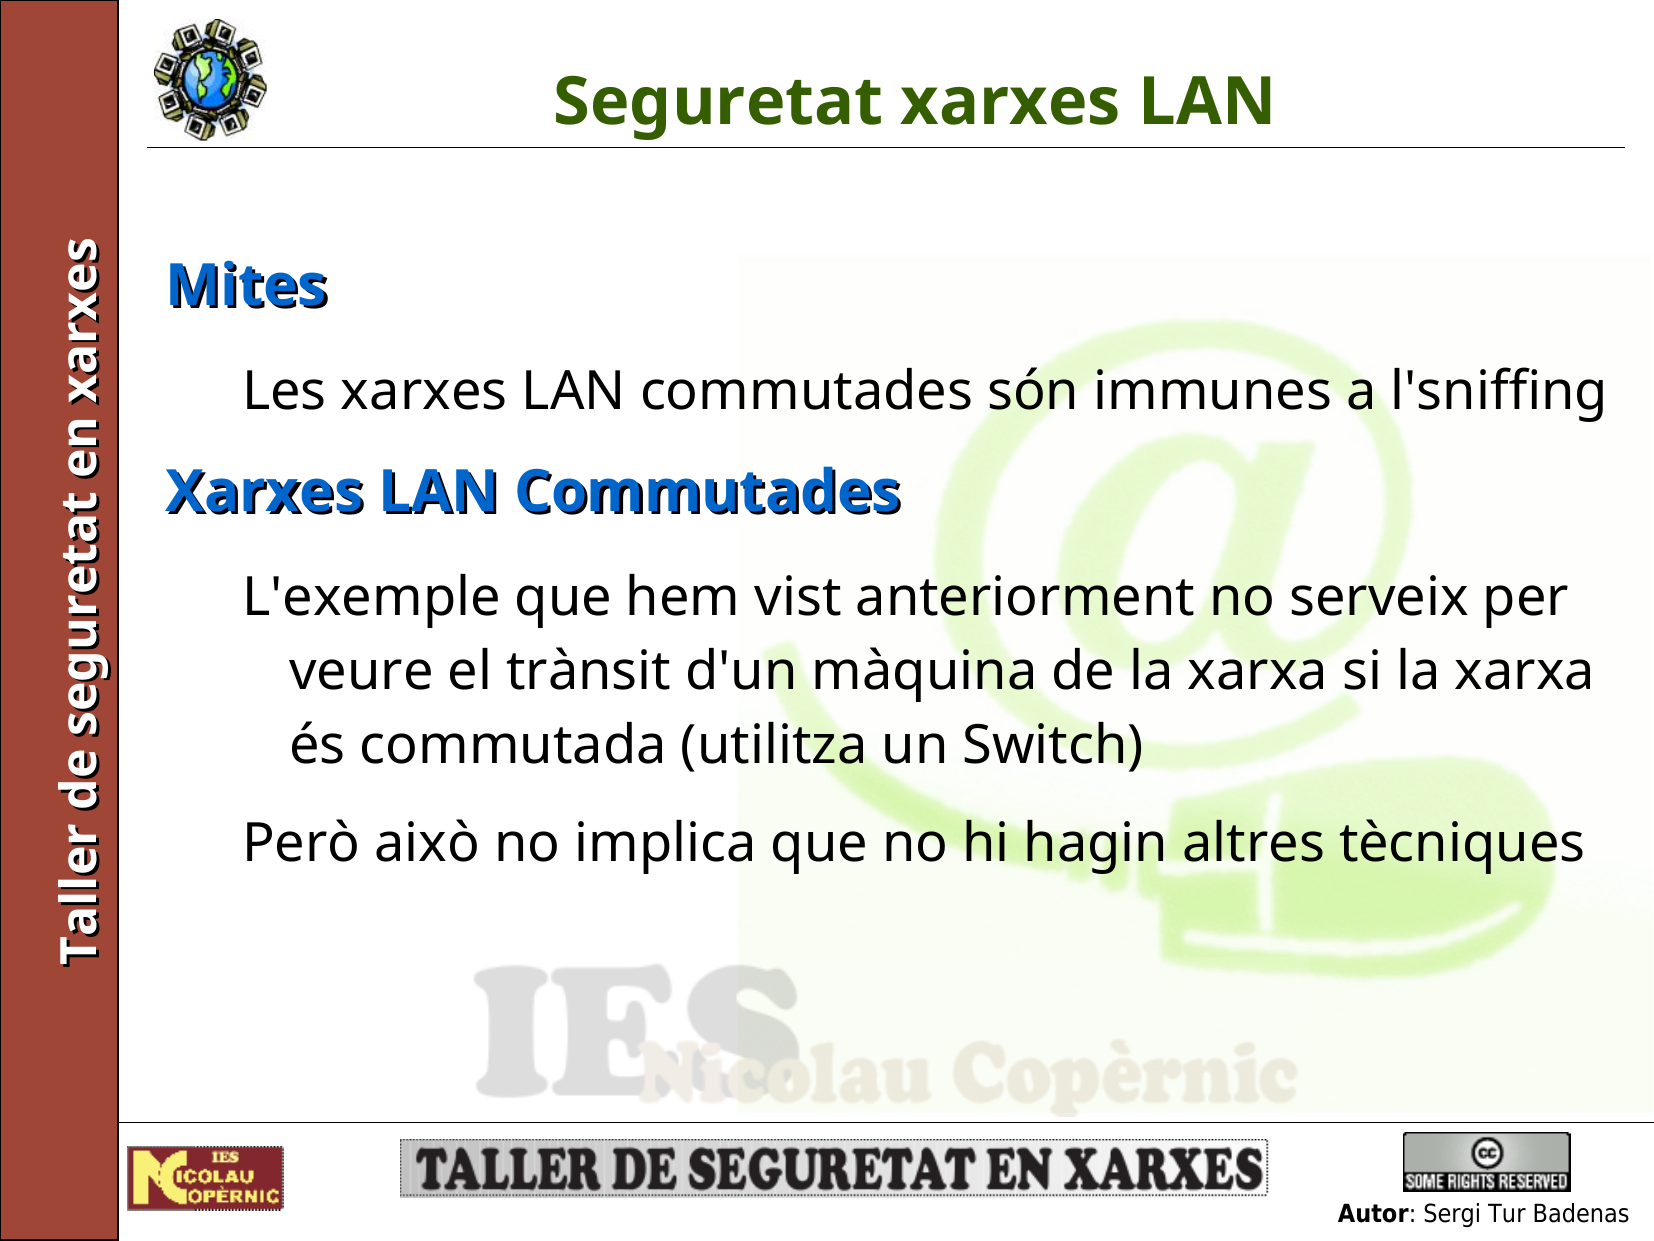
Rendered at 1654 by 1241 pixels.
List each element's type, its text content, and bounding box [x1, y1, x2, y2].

picture [1403, 1132, 1571, 1192]
title Seguretat xarxes LAN [171, 56, 1654, 141]
picture [466, 252, 1654, 1117]
picture [400, 1139, 1270, 1198]
picture [127, 1146, 284, 1211]
picture [154, 19, 268, 142]
list Mites Les xarxes LAN commutades són immunes a l'sniffing Xarxes LAN Commutades L'exemple que hem vist anteriorment no serveix per veure el trànsit d'un màquina de la xarxa si la xarxa és commutada (utilitza un Switch) Però això no implica que no hi hagin altres tècniques [147, 242, 1636, 1078]
